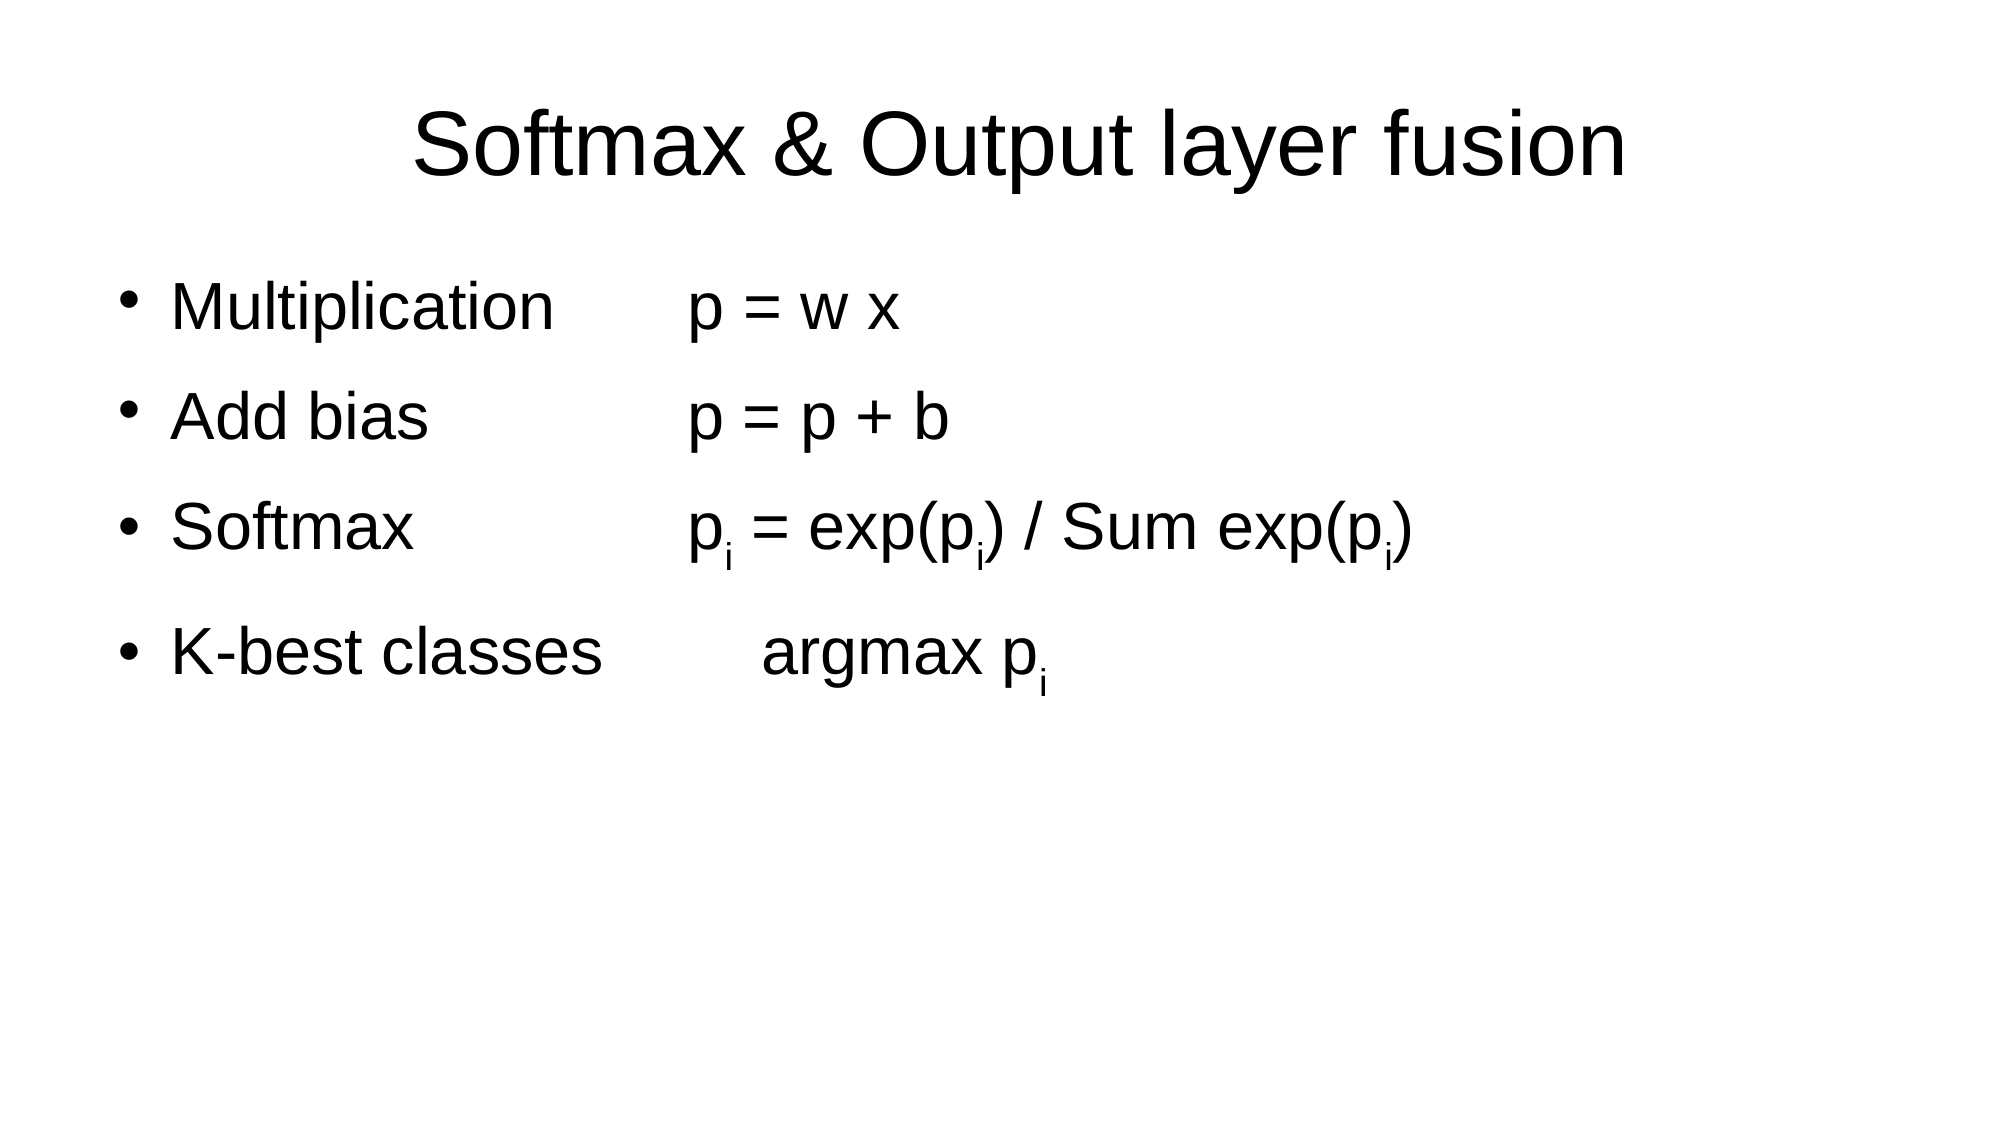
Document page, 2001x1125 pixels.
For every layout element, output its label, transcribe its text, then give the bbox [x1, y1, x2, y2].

text_box Multiplication p = w x Add bias p = p + b Softmax pi = exp(pi) / Sum exp(pi) K-best classes argmax pi [100, 263, 1900, 740]
text_box Softmax & Output layer fusion [99, 44, 1900, 233]
